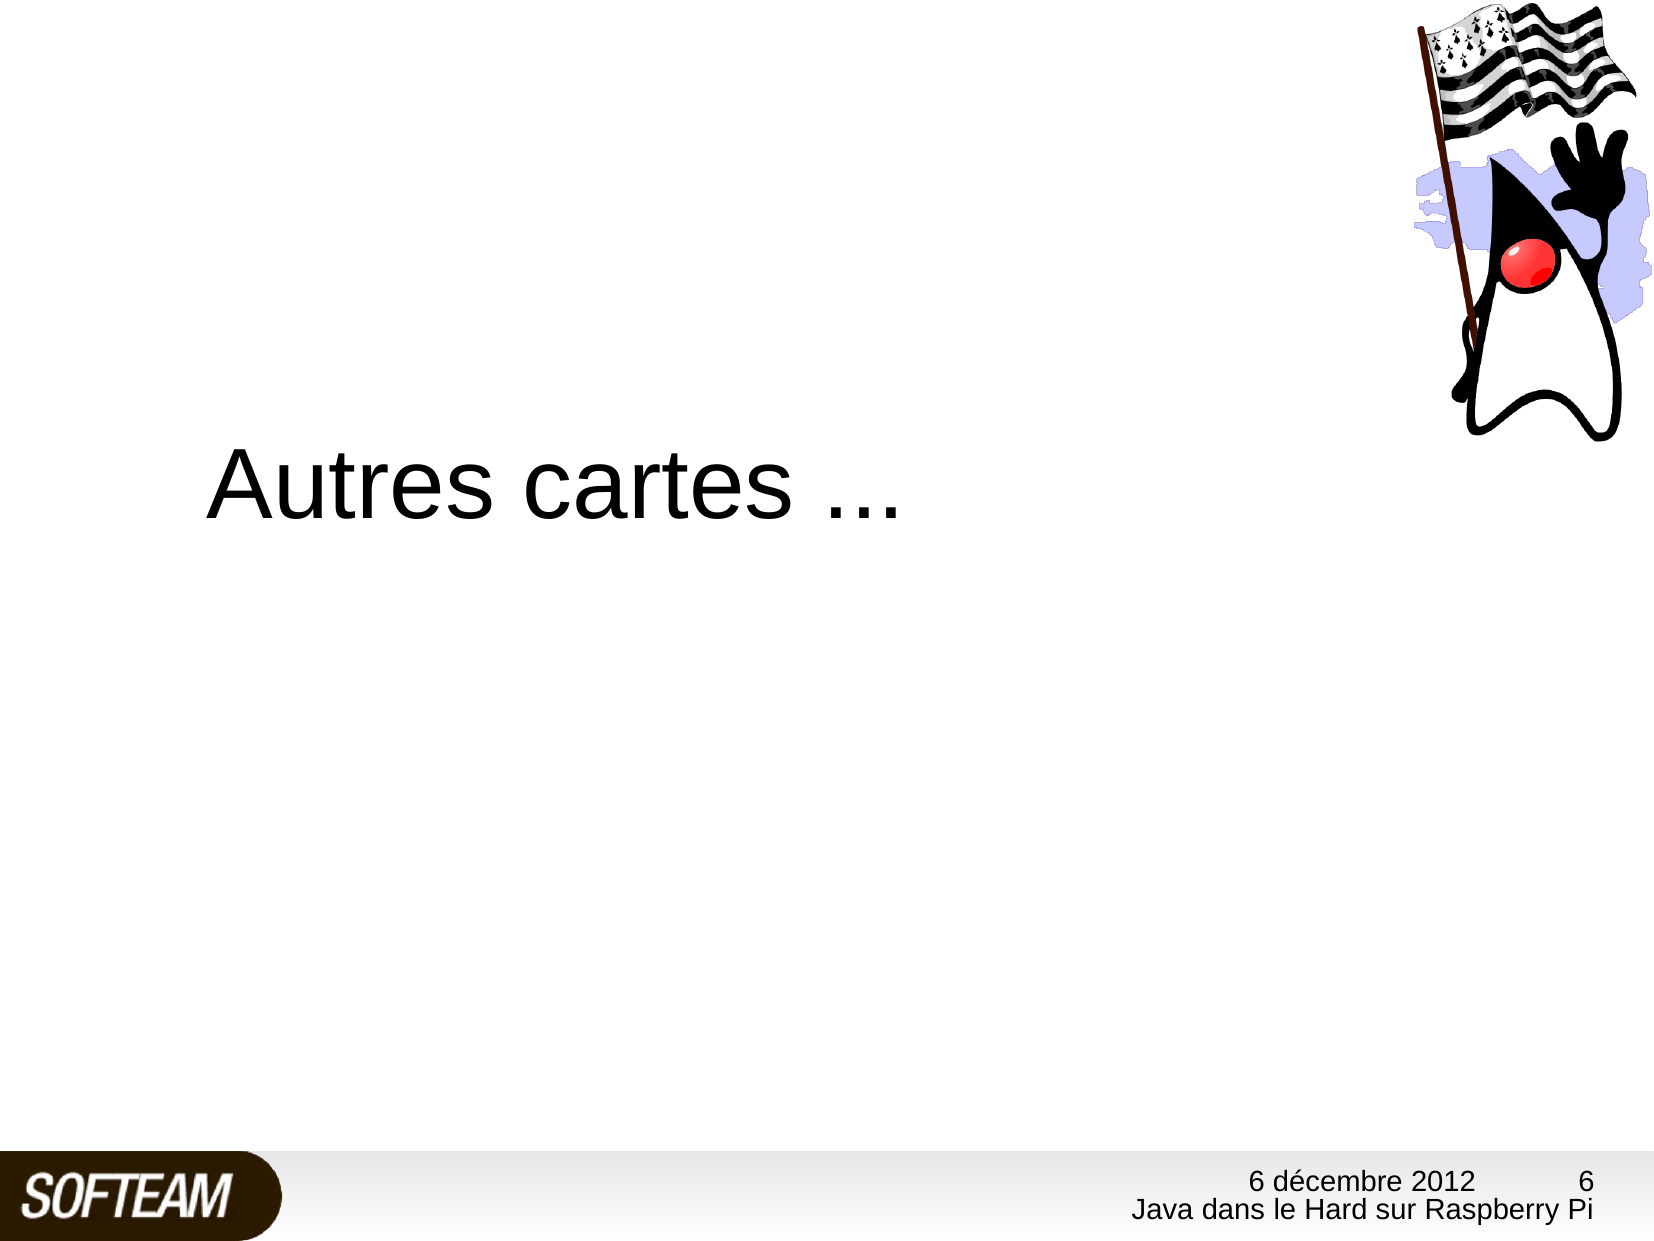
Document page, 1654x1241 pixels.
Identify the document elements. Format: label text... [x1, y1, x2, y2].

title Autres cartes ... [206, 395, 1477, 573]
picture [1409, 0, 1654, 443]
picture [0, 1151, 286, 1241]
